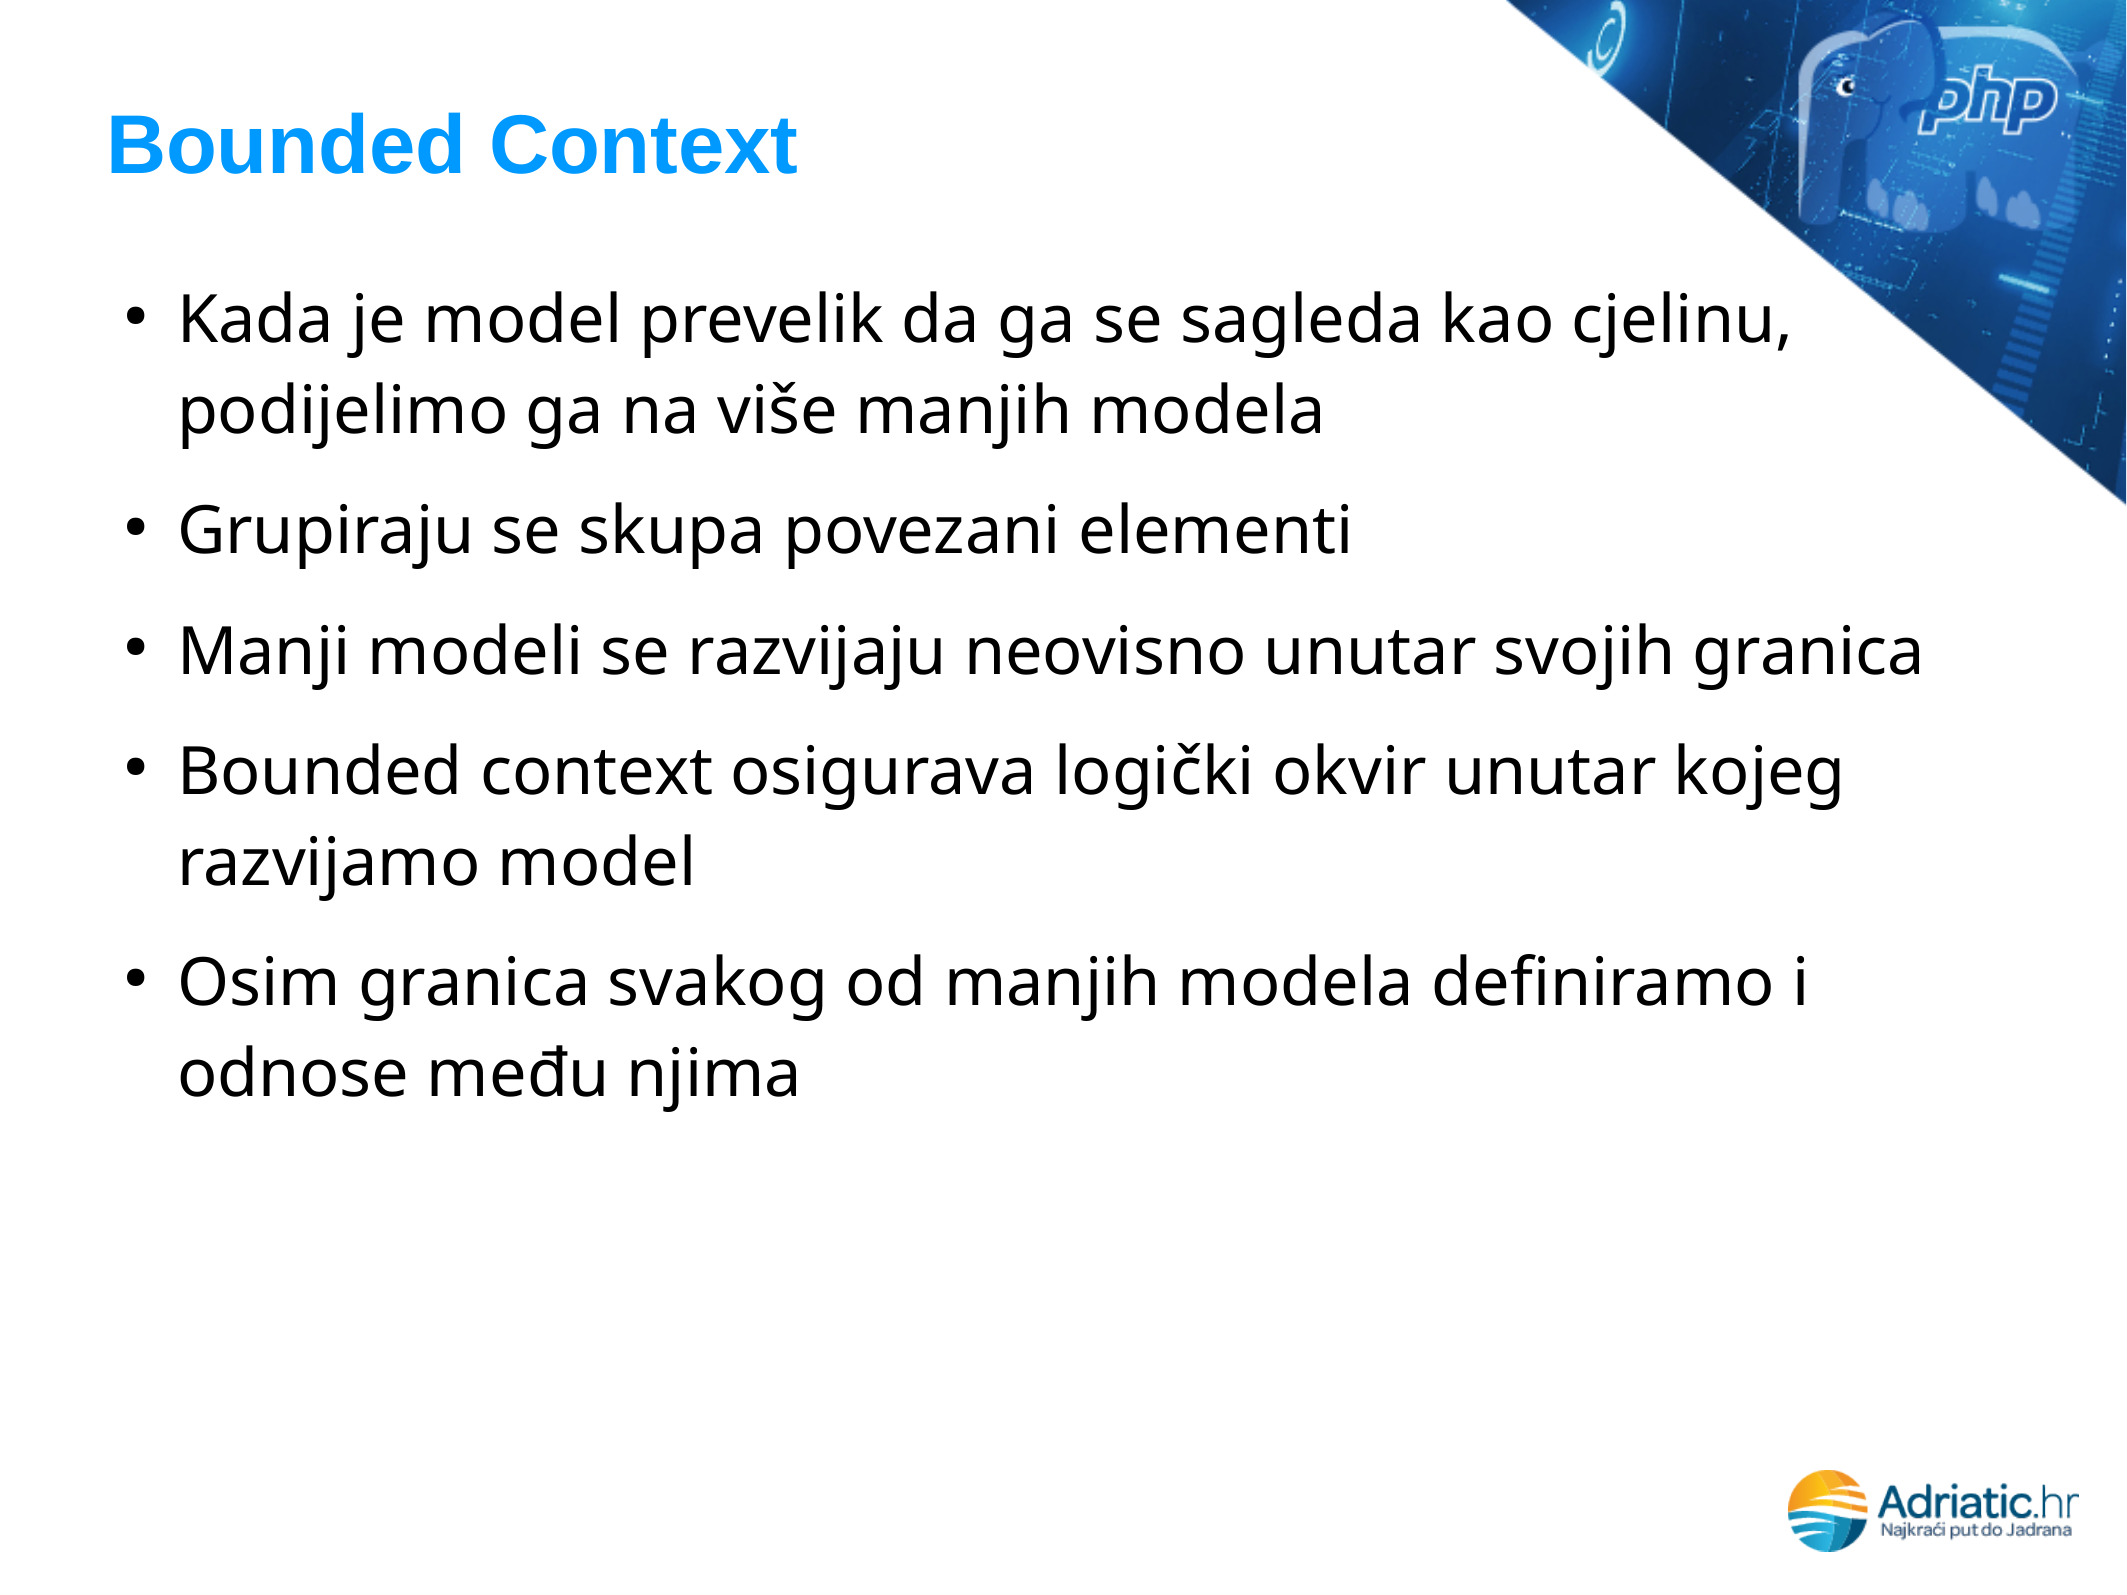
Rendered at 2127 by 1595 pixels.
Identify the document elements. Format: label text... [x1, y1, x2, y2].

picture [1505, 0, 2127, 625]
picture [1788, 1470, 2079, 1552]
list Kada je model prevelik da ga se sagleda kao cjelinu, podijelimo ga na više manjih modela Grupiraju se skupa povezani elementi Manji modeli se razvijaju neovisno unutar svojih granica Bounded context osigurava logički okvir unutar kojeg razvijamo model Osim granica svakog od manjih modela definiramo i odnose među njima [106, 271, 2020, 1453]
title Bounded Context [106, 70, 1630, 219]
